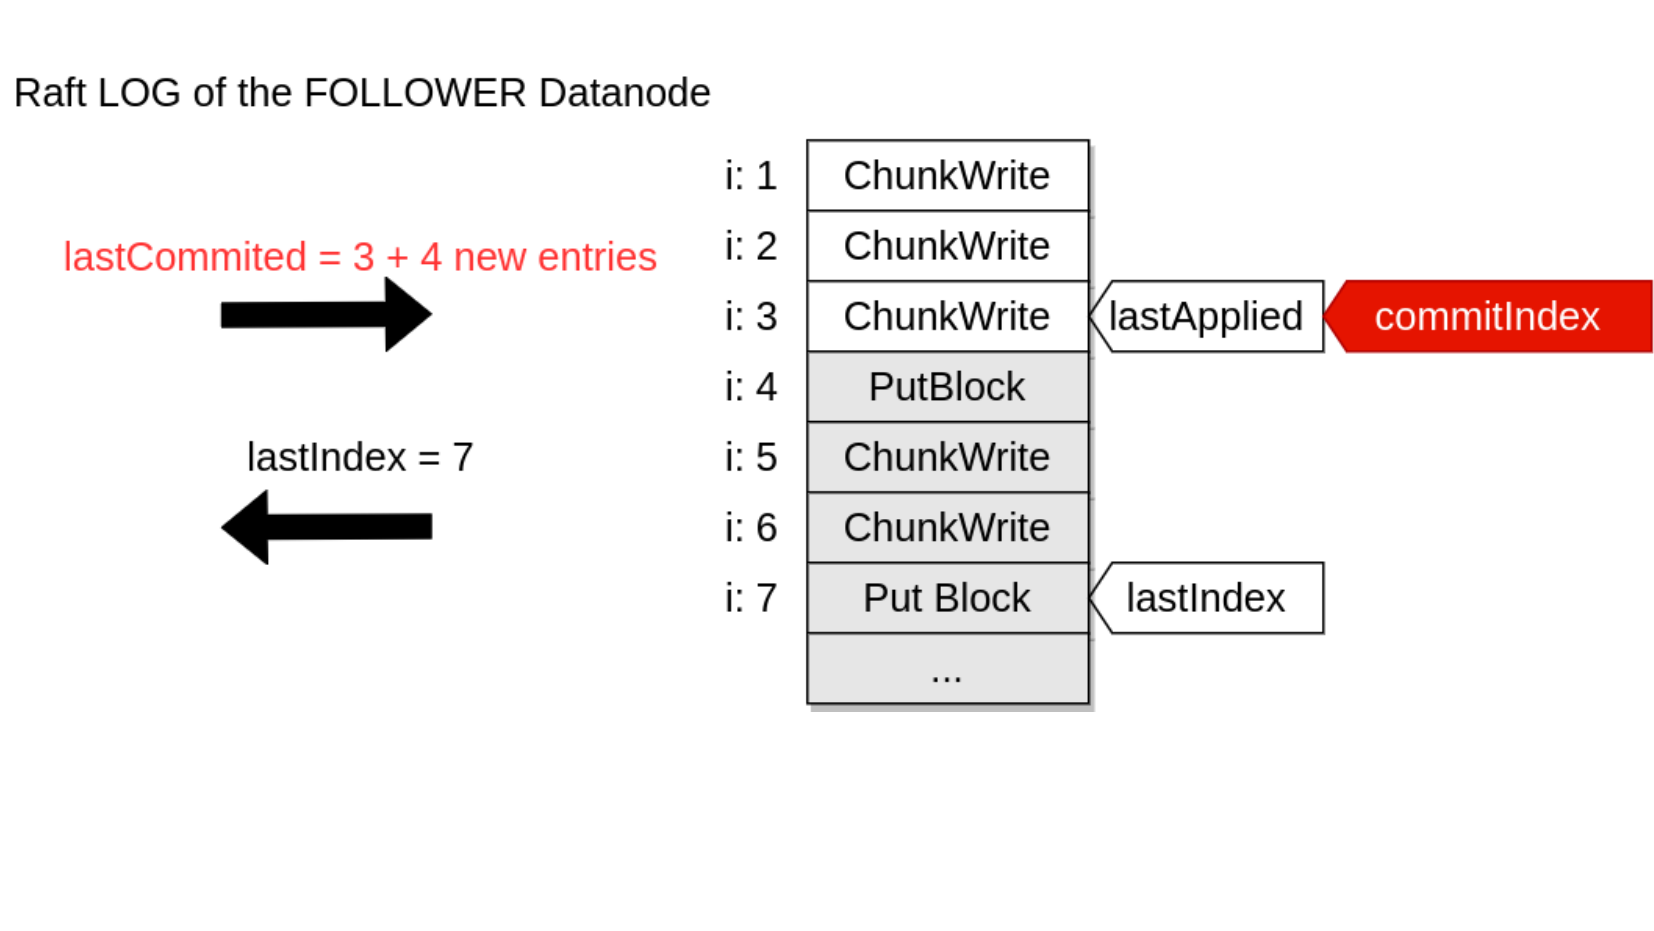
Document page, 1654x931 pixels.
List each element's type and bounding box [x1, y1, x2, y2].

picture [9, 69, 1654, 712]
